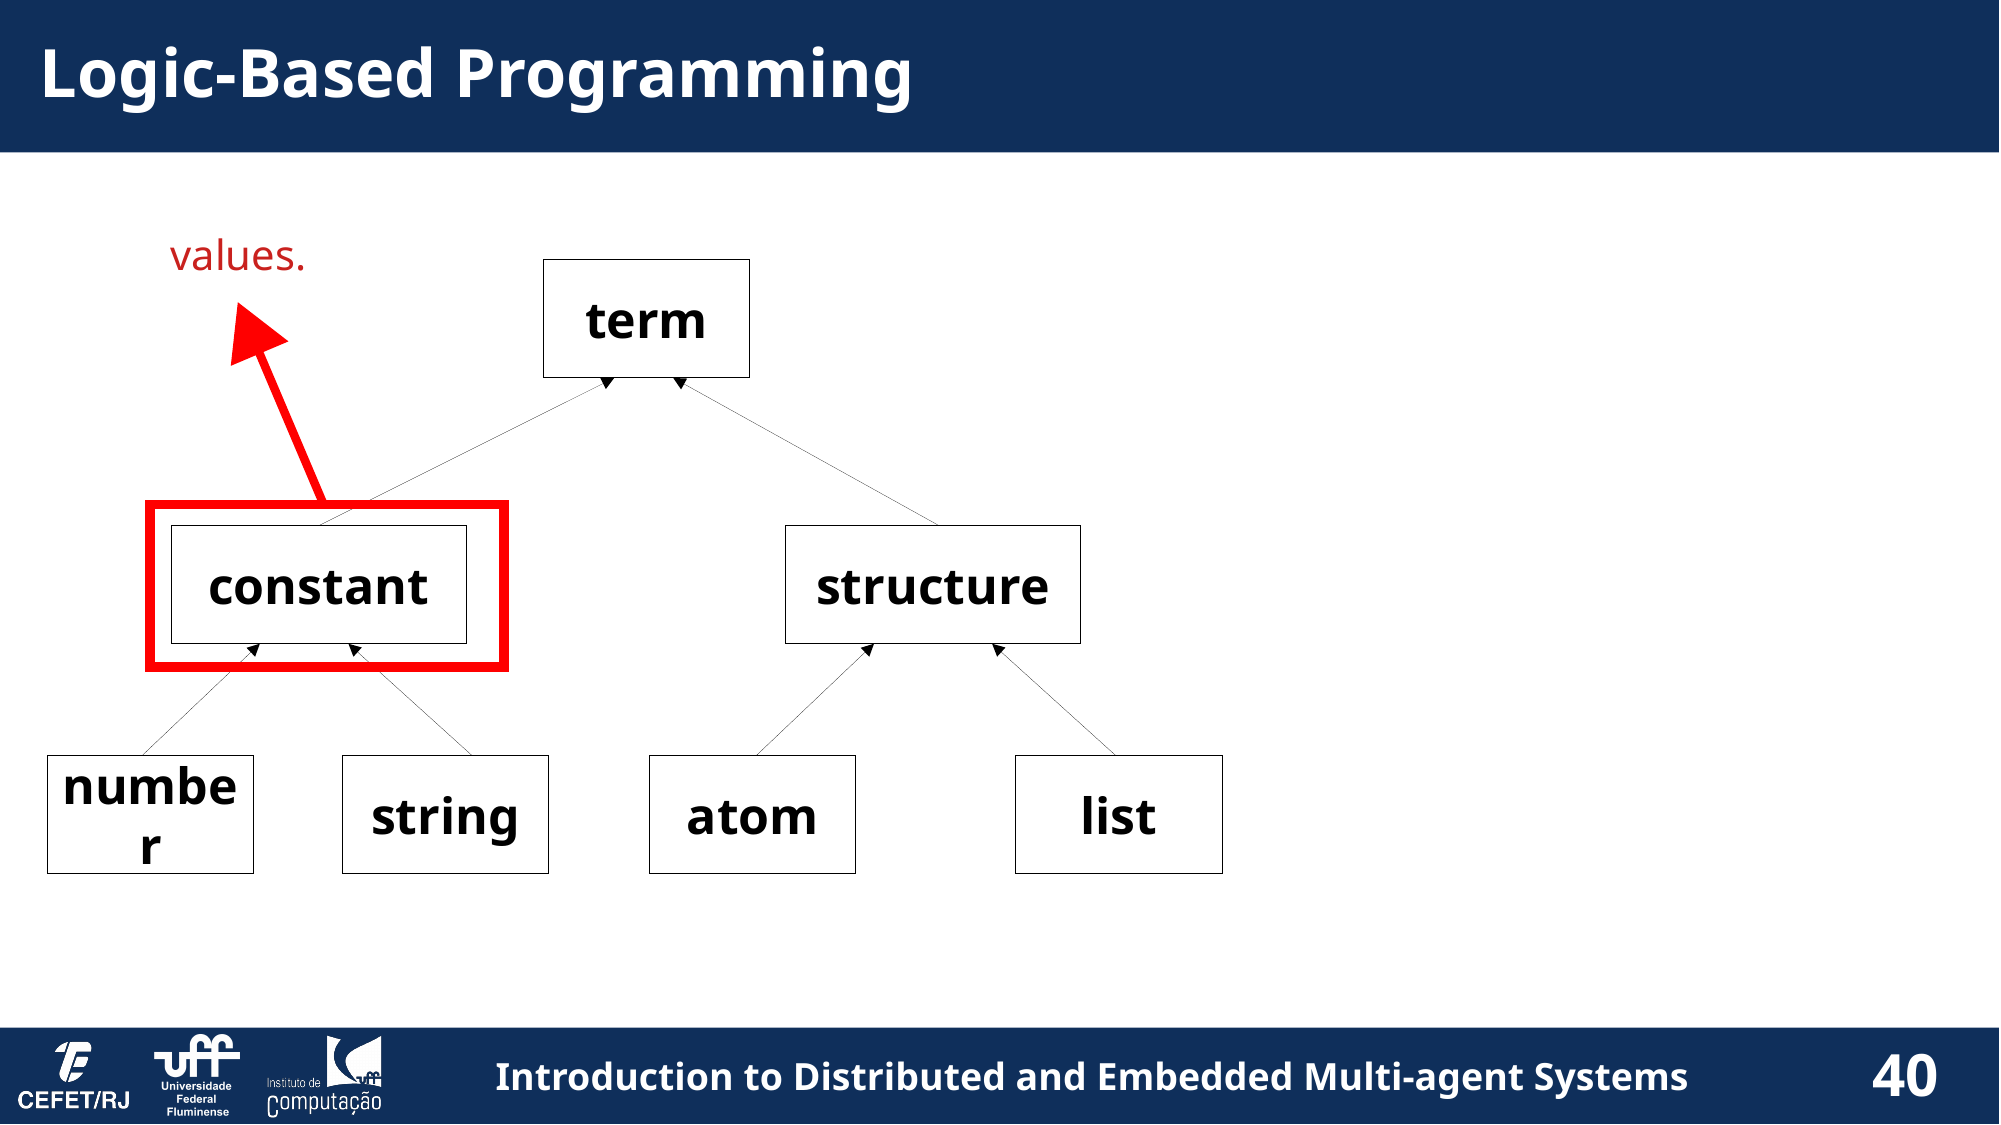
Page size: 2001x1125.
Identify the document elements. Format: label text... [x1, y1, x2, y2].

picture [153, 1033, 241, 1121]
text_box Logic-Based Programming [25, 23, 1999, 119]
text_box atom [649, 755, 856, 874]
text_box structure [785, 525, 1081, 644]
text_box string [342, 755, 549, 874]
text_box constant [171, 525, 467, 644]
text_box term [543, 259, 750, 378]
picture [18, 1021, 129, 1125]
text_box list [1015, 755, 1223, 874]
picture [265, 1033, 383, 1118]
text_box number [47, 755, 254, 874]
text_box values. [120, 220, 357, 286]
text_box [230, 302, 328, 506]
